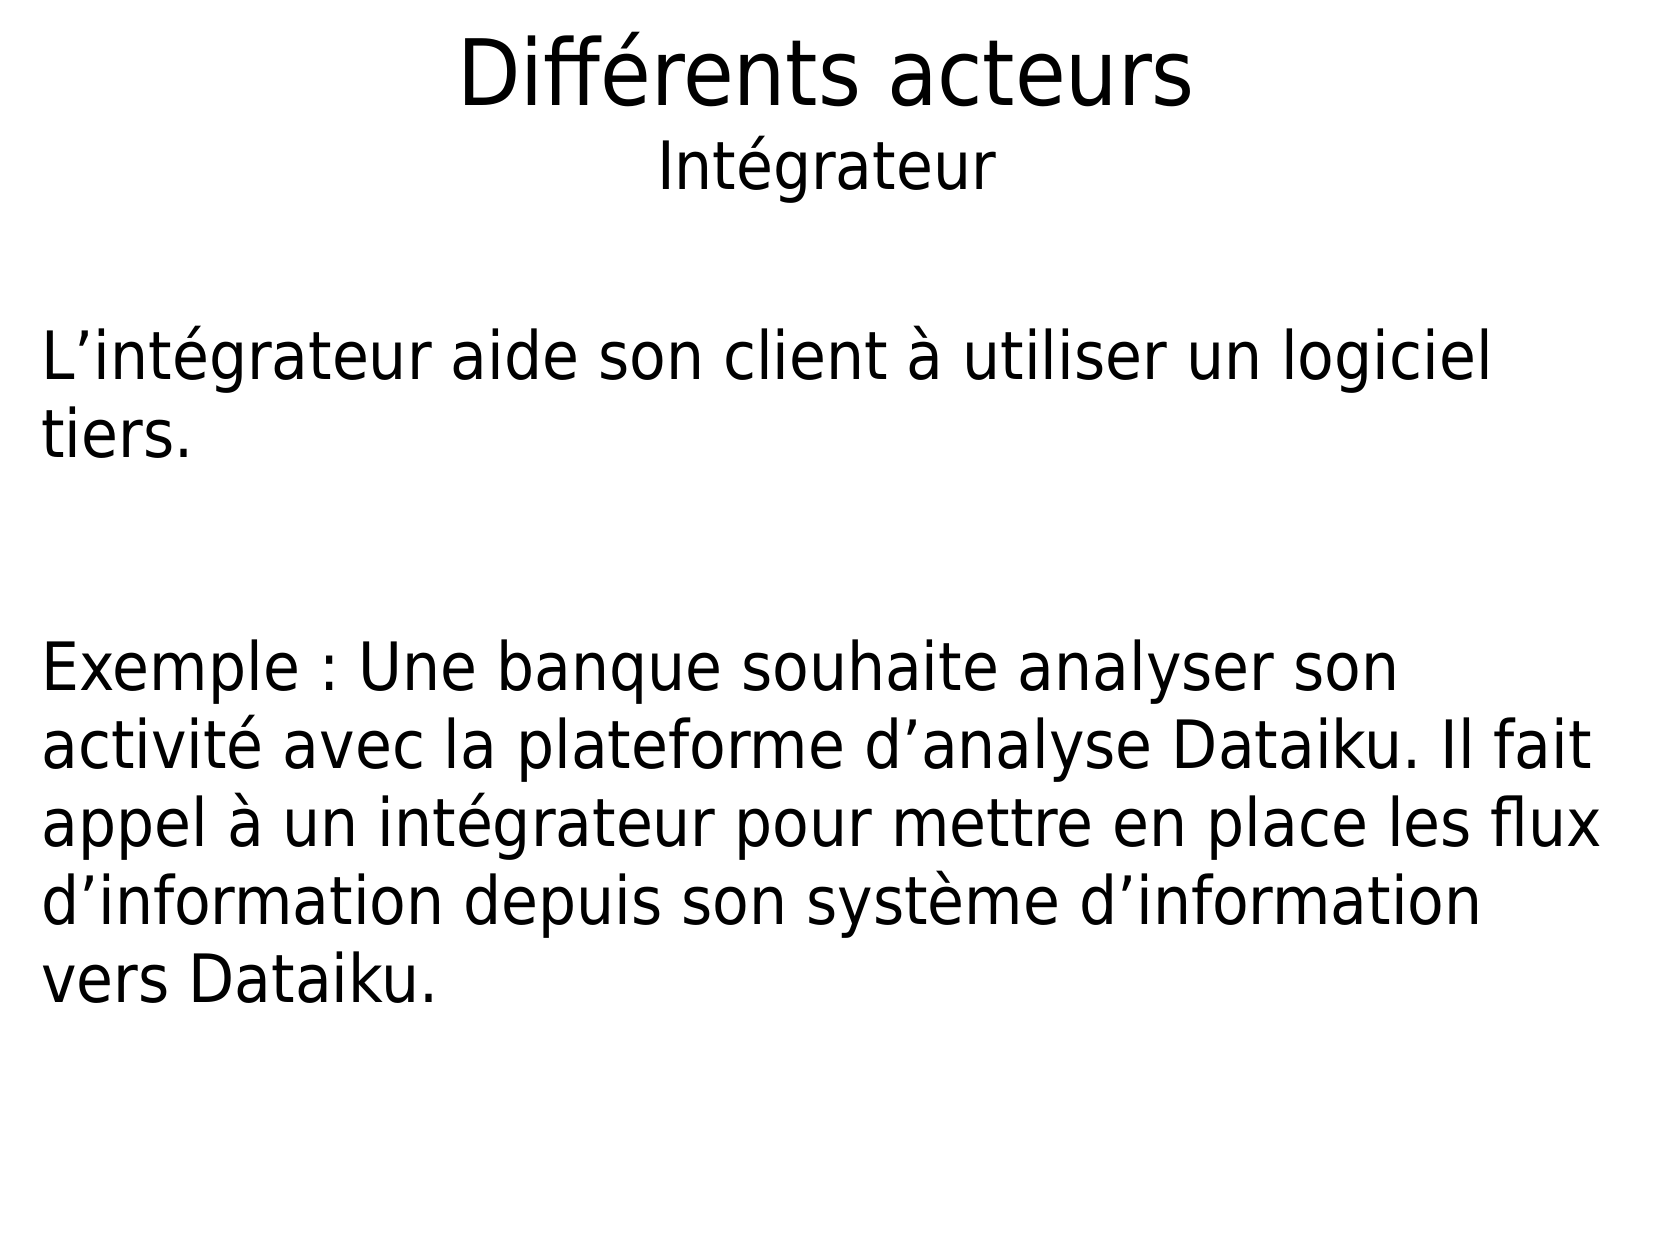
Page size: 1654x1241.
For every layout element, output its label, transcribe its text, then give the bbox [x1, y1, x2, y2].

title Différents acteurs Intégrateur [41, 12, 1613, 214]
title L’intégrateur aide son client à utiliser un logiciel tiers. Exemple : Une banque souhaite analyser son activité avec la plateforme d’analyse Dataiku. Il fait appel à un intégrateur pour mettre en place les flux d’information depuis son système d’information vers Dataiku. [41, 240, 1613, 1201]
